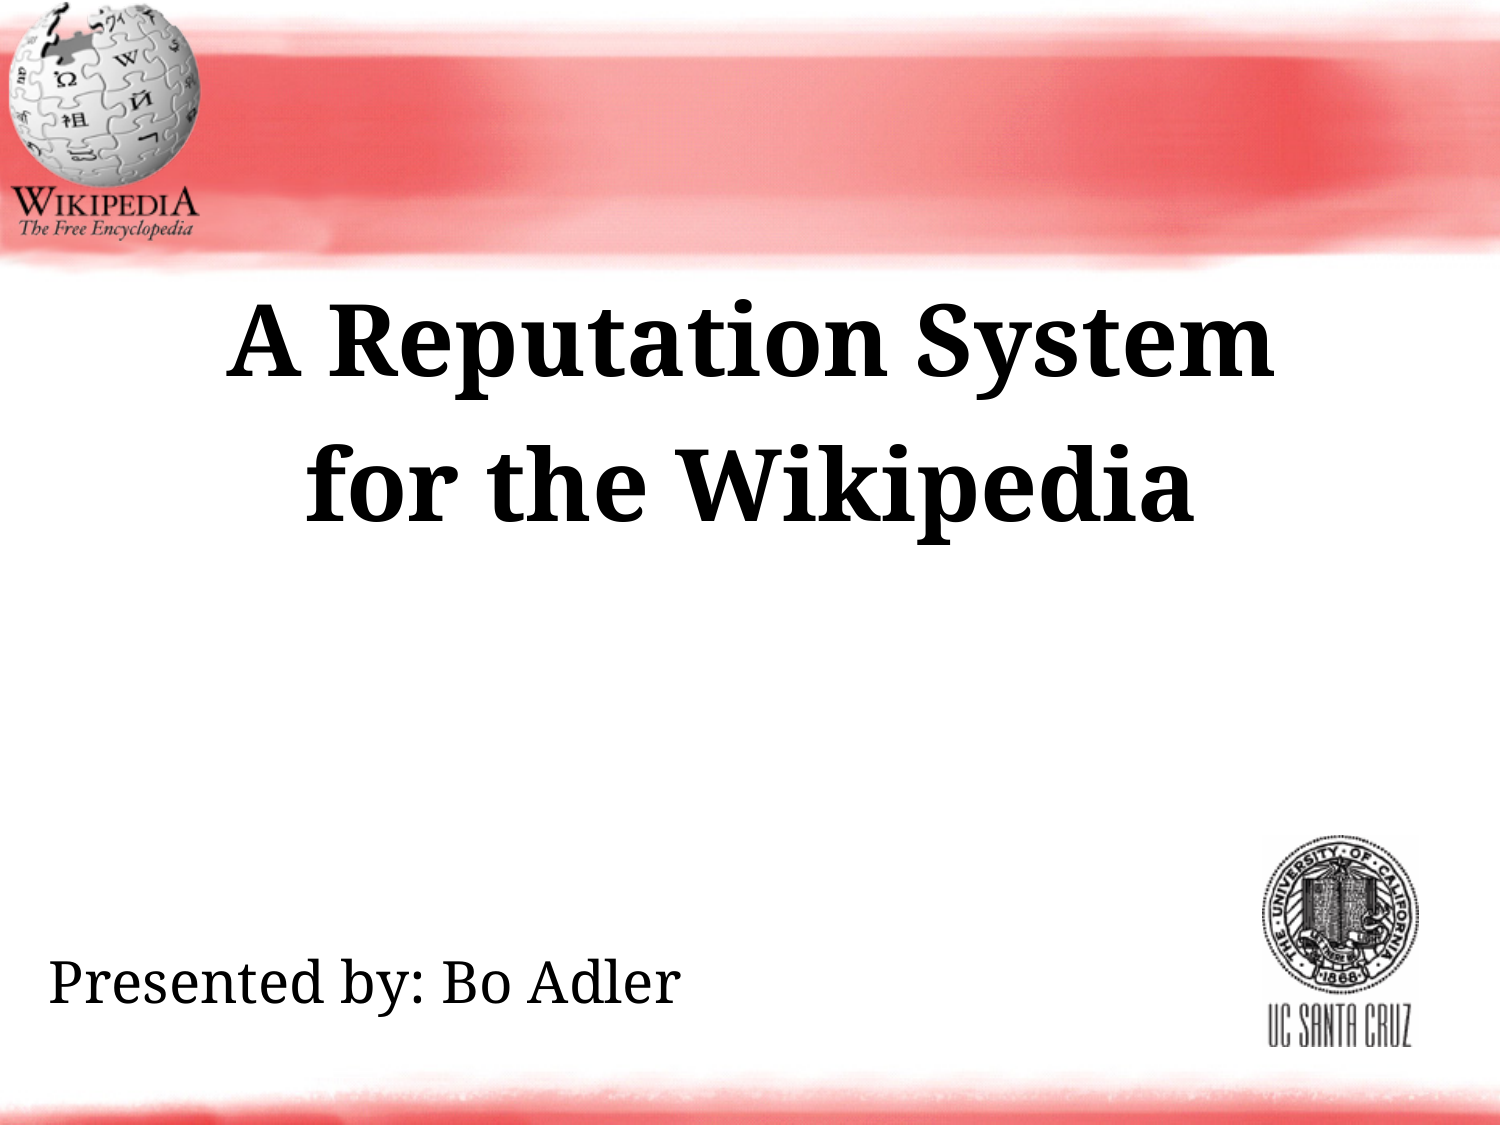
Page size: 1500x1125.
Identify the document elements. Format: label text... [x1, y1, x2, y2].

text_box A Reputation System for the Wikipedia [211, 268, 1293, 550]
text_box Presented by: Bo Adler [34, 937, 697, 1023]
picture [0, 0, 1500, 1125]
